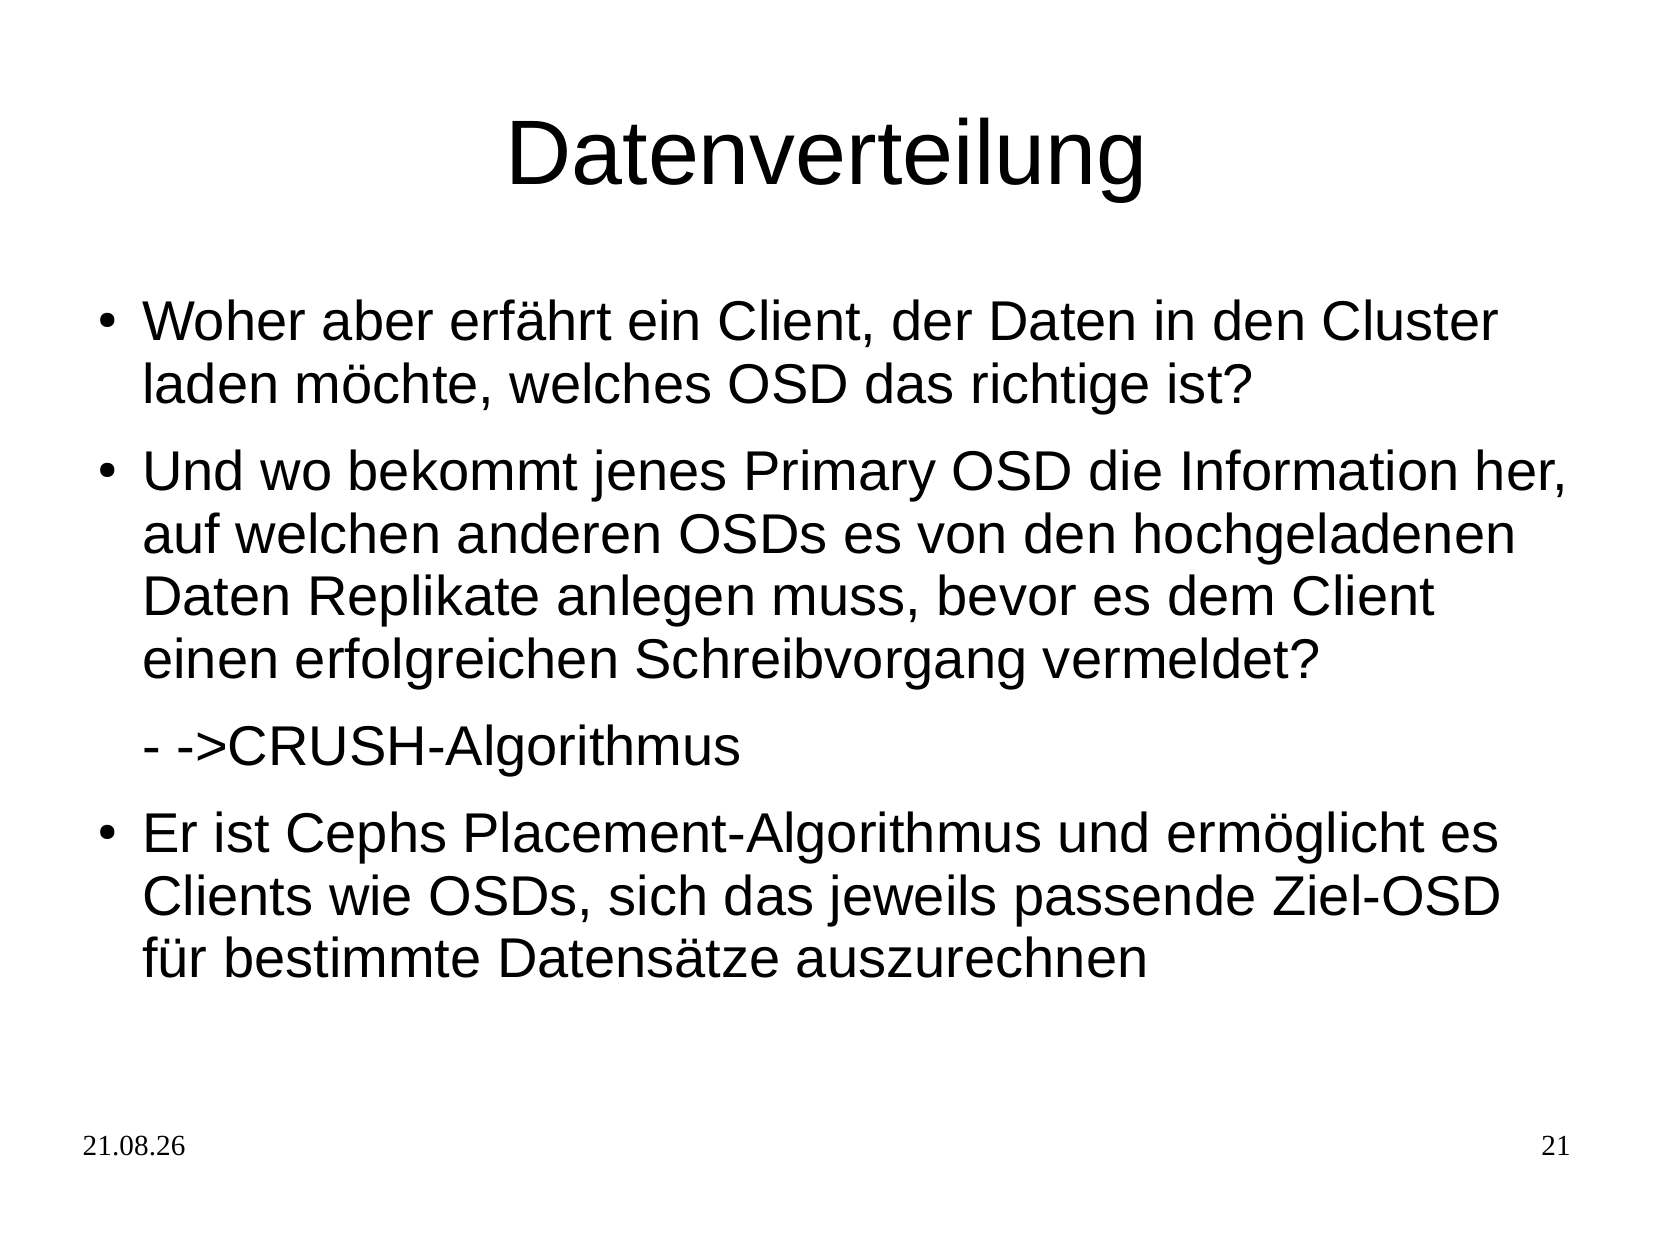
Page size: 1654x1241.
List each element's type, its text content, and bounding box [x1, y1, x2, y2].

list Woher aber erfährt ein Client, der Daten in den Cluster laden möchte, welches OSD das richtige ist? Und wo bekommt jenes Primary OSD die Information her, auf welchen anderen OSDs es von den hochgeladenen Daten Replikate anlegen muss, bevor es dem Client einen erfolgreichen Schreibvorgang vermeldet? - ->CRUSH-Algorithmus Er ist Cephs Placement-Algorithmus und ermöglicht es Clients wie OSDs, sich das jeweils passende Ziel-OSD für bestimmte Datensätze auszurechnen [82, 290, 1571, 1010]
title Datenverteilung [82, 49, 1571, 257]
